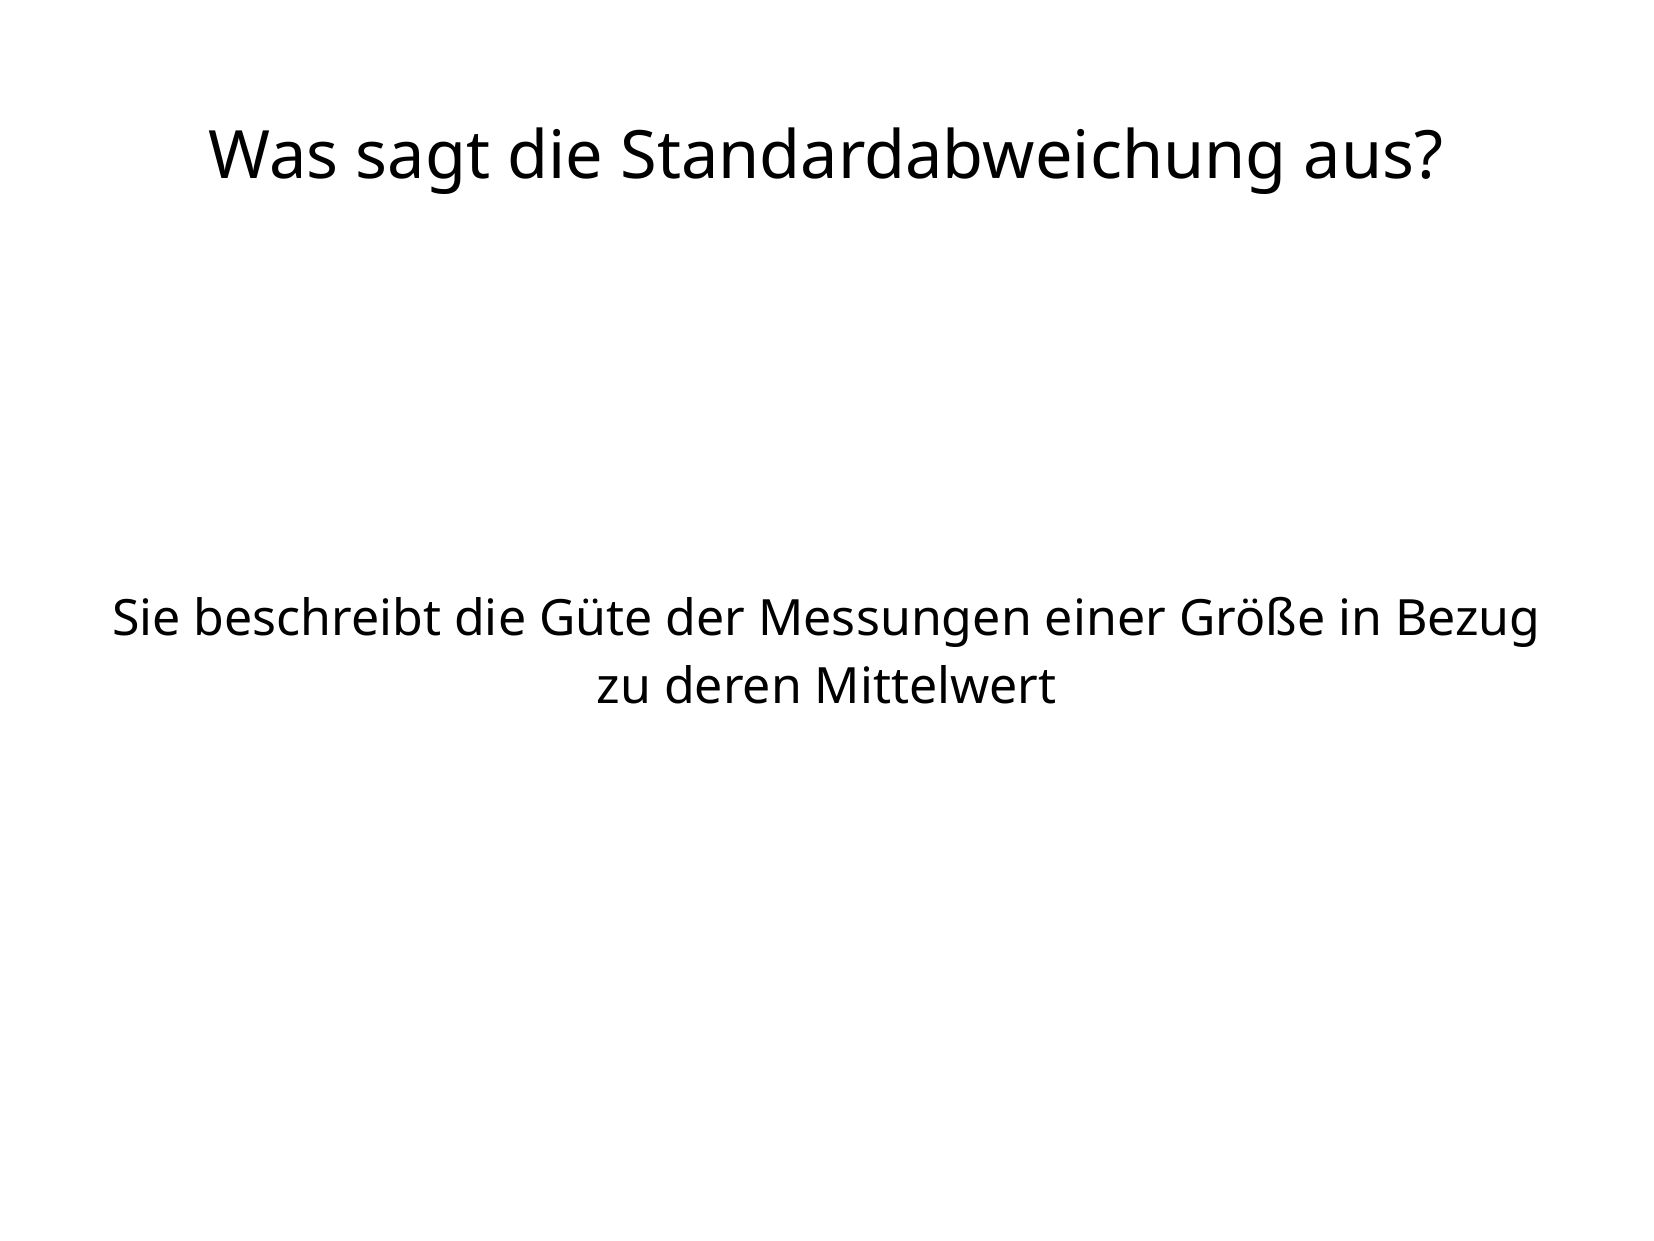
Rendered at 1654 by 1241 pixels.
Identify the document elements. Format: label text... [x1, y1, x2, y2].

subtitle Sie beschreibt die Güte der Messungen einer Größe in Bezug zu deren Mittelwert [82, 290, 1571, 1010]
title Was sagt die Standardabweichung aus? [82, 49, 1571, 257]
